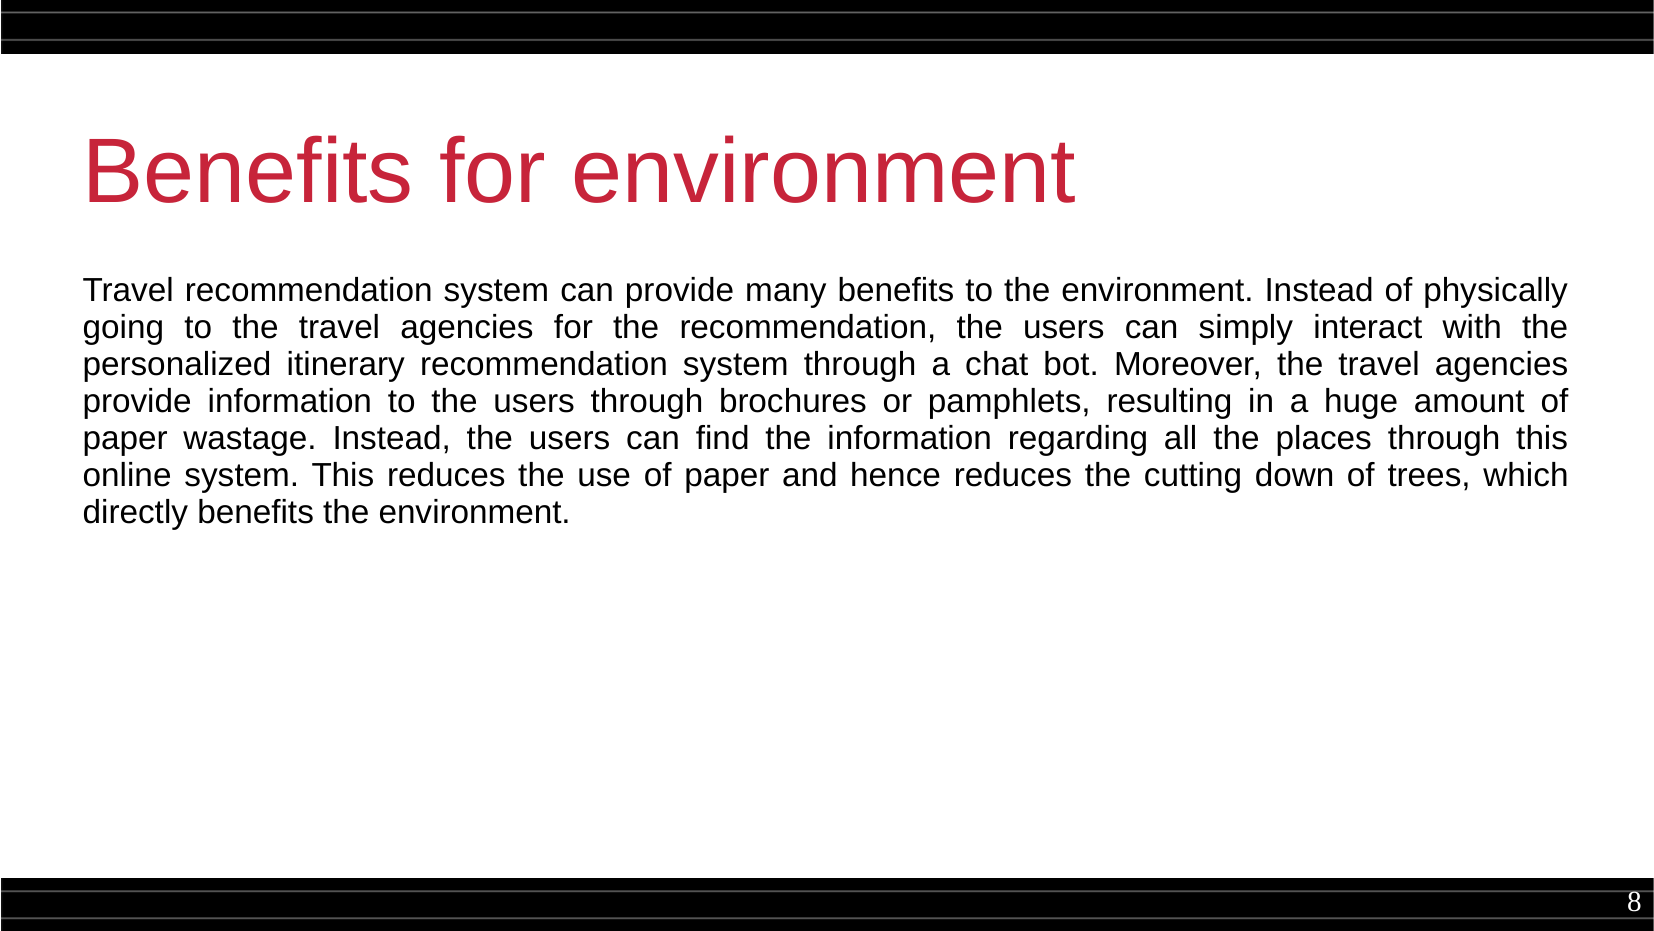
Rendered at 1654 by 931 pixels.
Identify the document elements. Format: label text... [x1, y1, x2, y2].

list Travel recommendation system can provide many benefits to the environment. Instead of physically going to the travel agencies for the recommendation, the users can simply interact with the personalized itinerary recommendation system through a chat bot. Moreover, the travel agencies provide information to the users through brochures or pamphlets, resulting in a huge amount of paper wastage. Instead, the users can find the information regarding all the places through this online system. This reduces the use of paper and hence reduces the cutting down of trees, which directly benefits the environment. [82, 271, 1571, 758]
picture [1, 0, 1654, 54]
picture [1, 878, 1654, 931]
title Benefits for environment [82, 92, 1571, 249]
